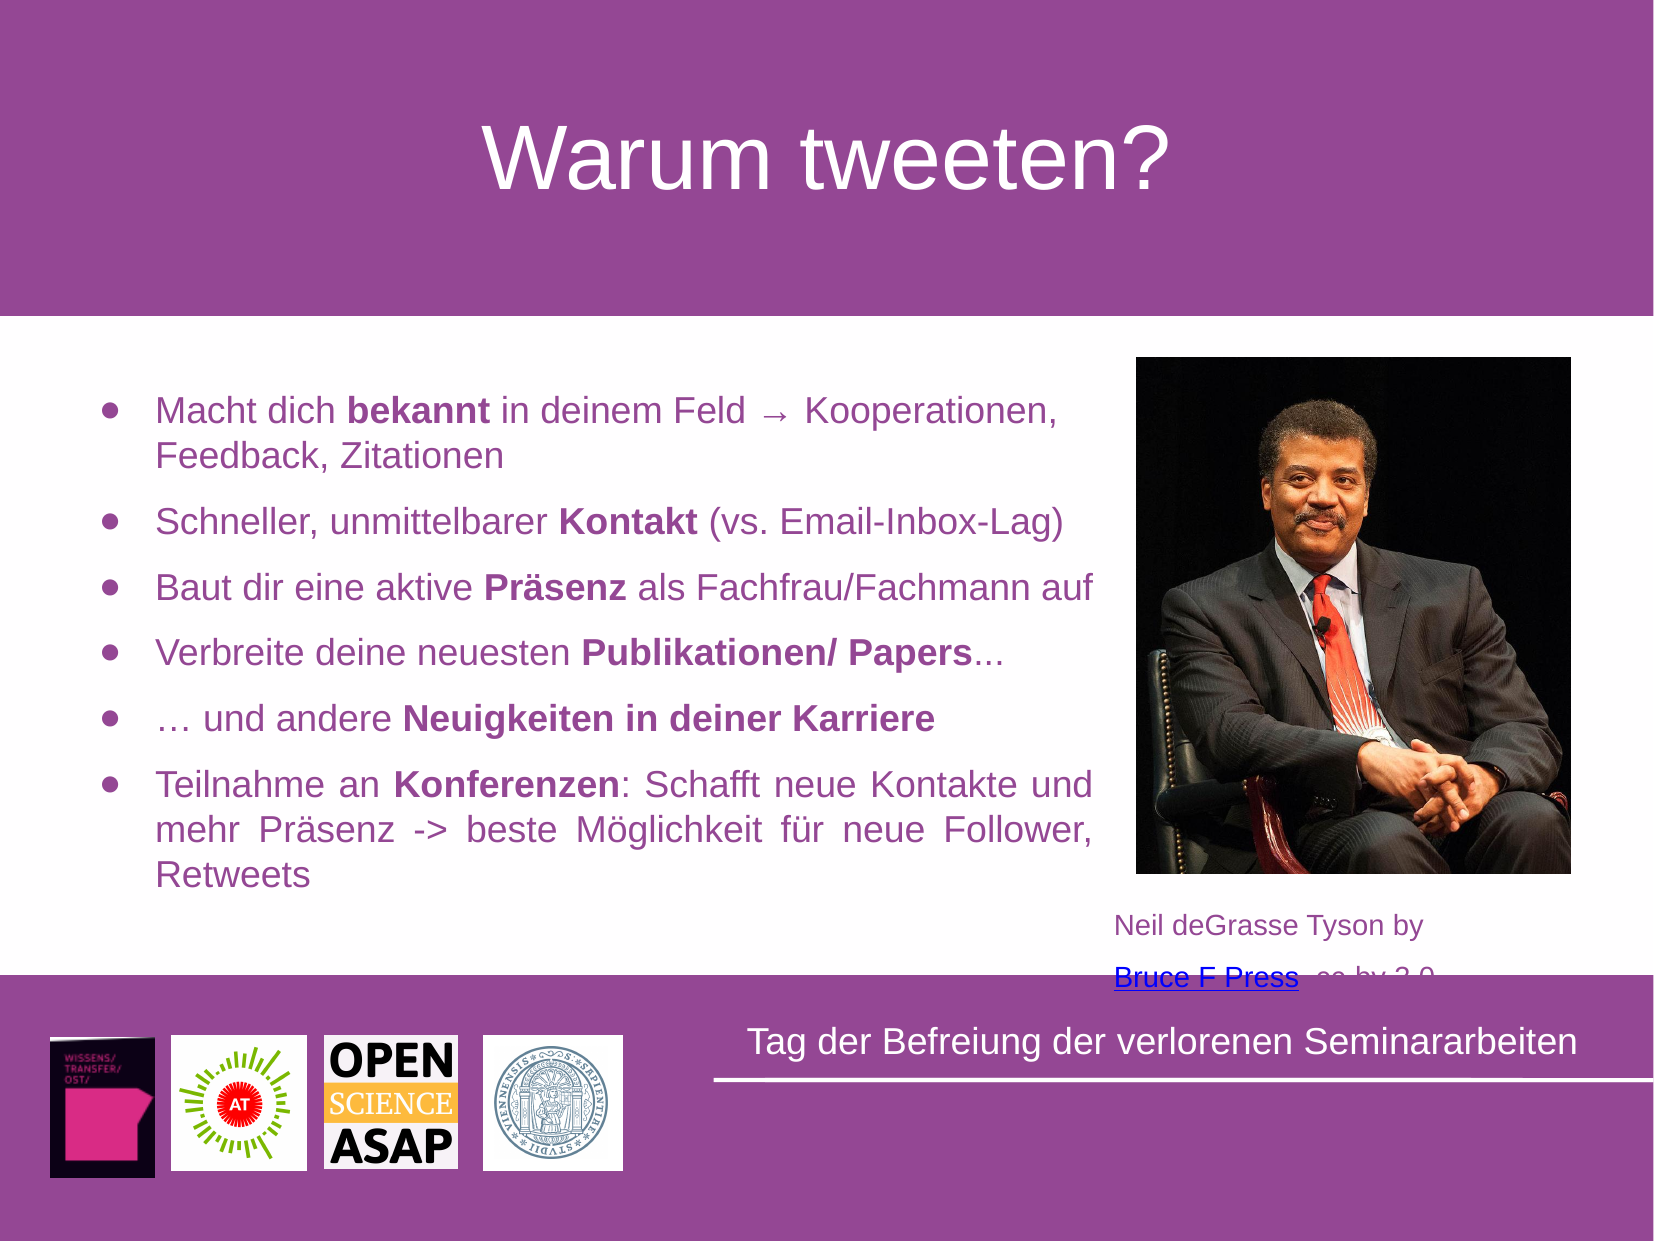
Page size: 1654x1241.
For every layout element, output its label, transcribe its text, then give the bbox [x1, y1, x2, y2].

picture [50, 1037, 155, 1178]
text_box Macht dich bekannt in deinem Feld → Kooperationen, Feedback, Zitationen Schneller, unmittelbarer Kontakt (vs. Email-Inbox-Lag) Baut dir eine aktive Präsenz als Fachfrau/Fachmann auf Verbreite deine neuesten Publikationen/ Papers... … und andere Neuigkeiten in deiner Karriere Teilnahme an Konferenzen: Schafft neue Kontakte und mehr Präsenz -> beste Möglichkeit für neue Follower, Retweets [55, 327, 1118, 963]
title Warum tweeten? [82, 49, 1571, 257]
text_box [0, 975, 1654, 1241]
picture [324, 1035, 458, 1169]
text_box Tag der Befreiung der verlorenen Seminararbeiten [719, 1009, 1606, 1067]
text_box [0, 0, 1654, 316]
picture [494, 1046, 608, 1159]
text_box Neil deGrasse Tyson by Bruce F Press, cc-by 3.0 [1098, 873, 1606, 987]
picture [171, 1035, 307, 1171]
picture [1136, 357, 1571, 873]
